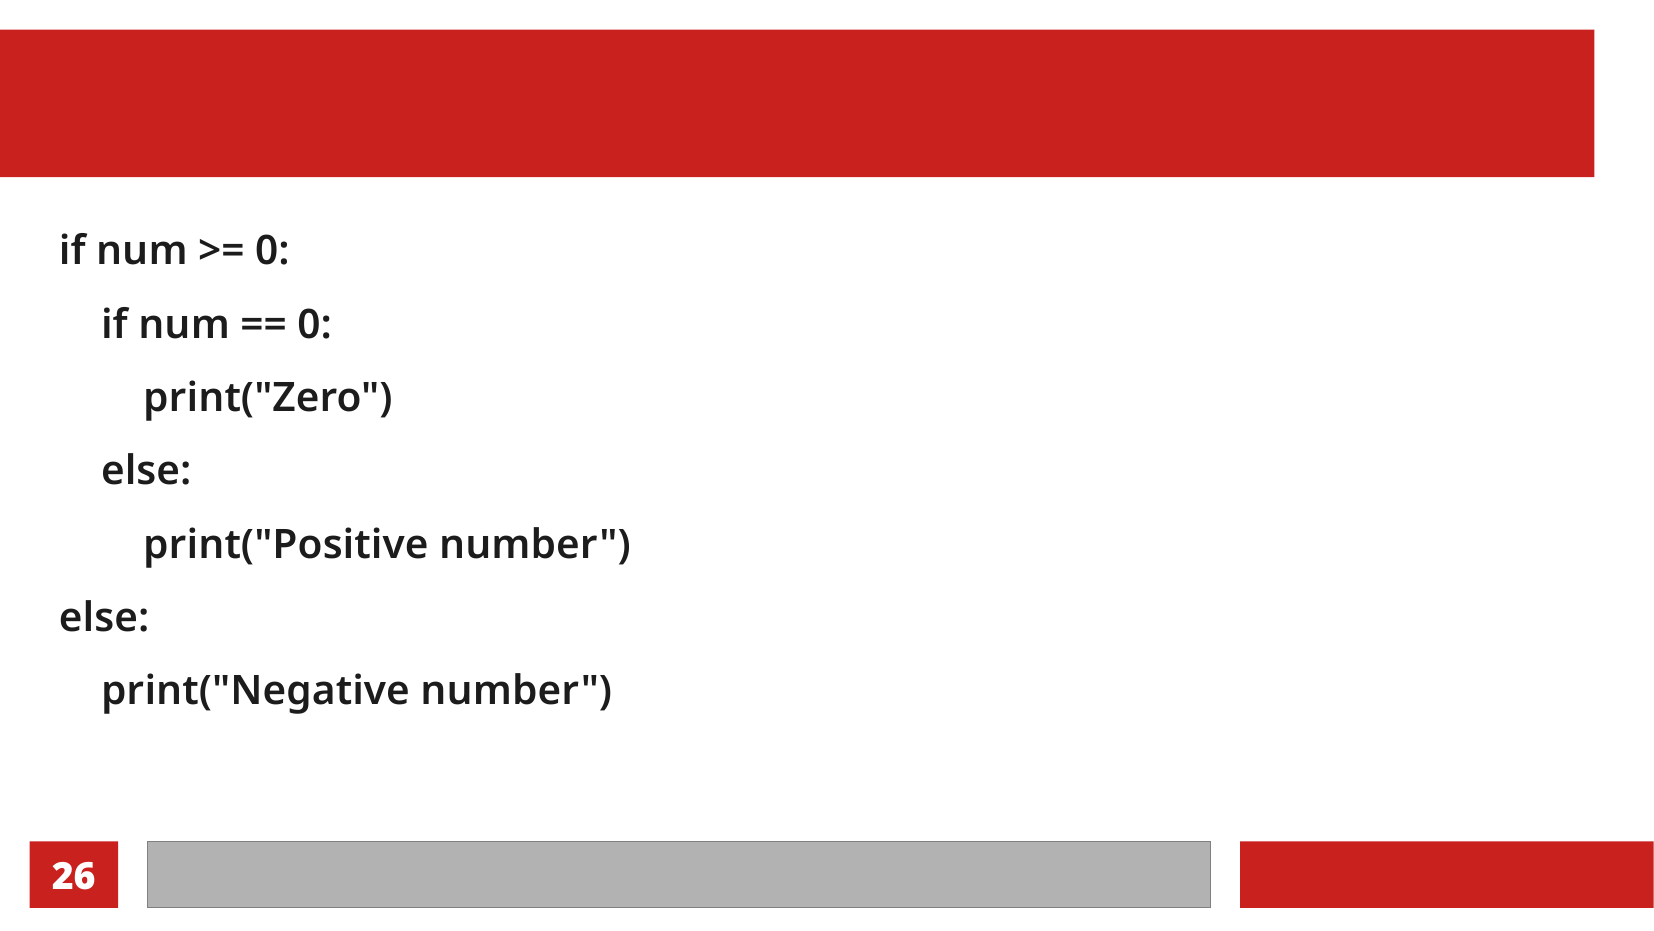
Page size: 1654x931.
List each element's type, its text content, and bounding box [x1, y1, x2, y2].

list if num >= 0: if num == 0: print("Zero") else: print("Positive number") else: print("Negative number") [59, 221, 1565, 798]
